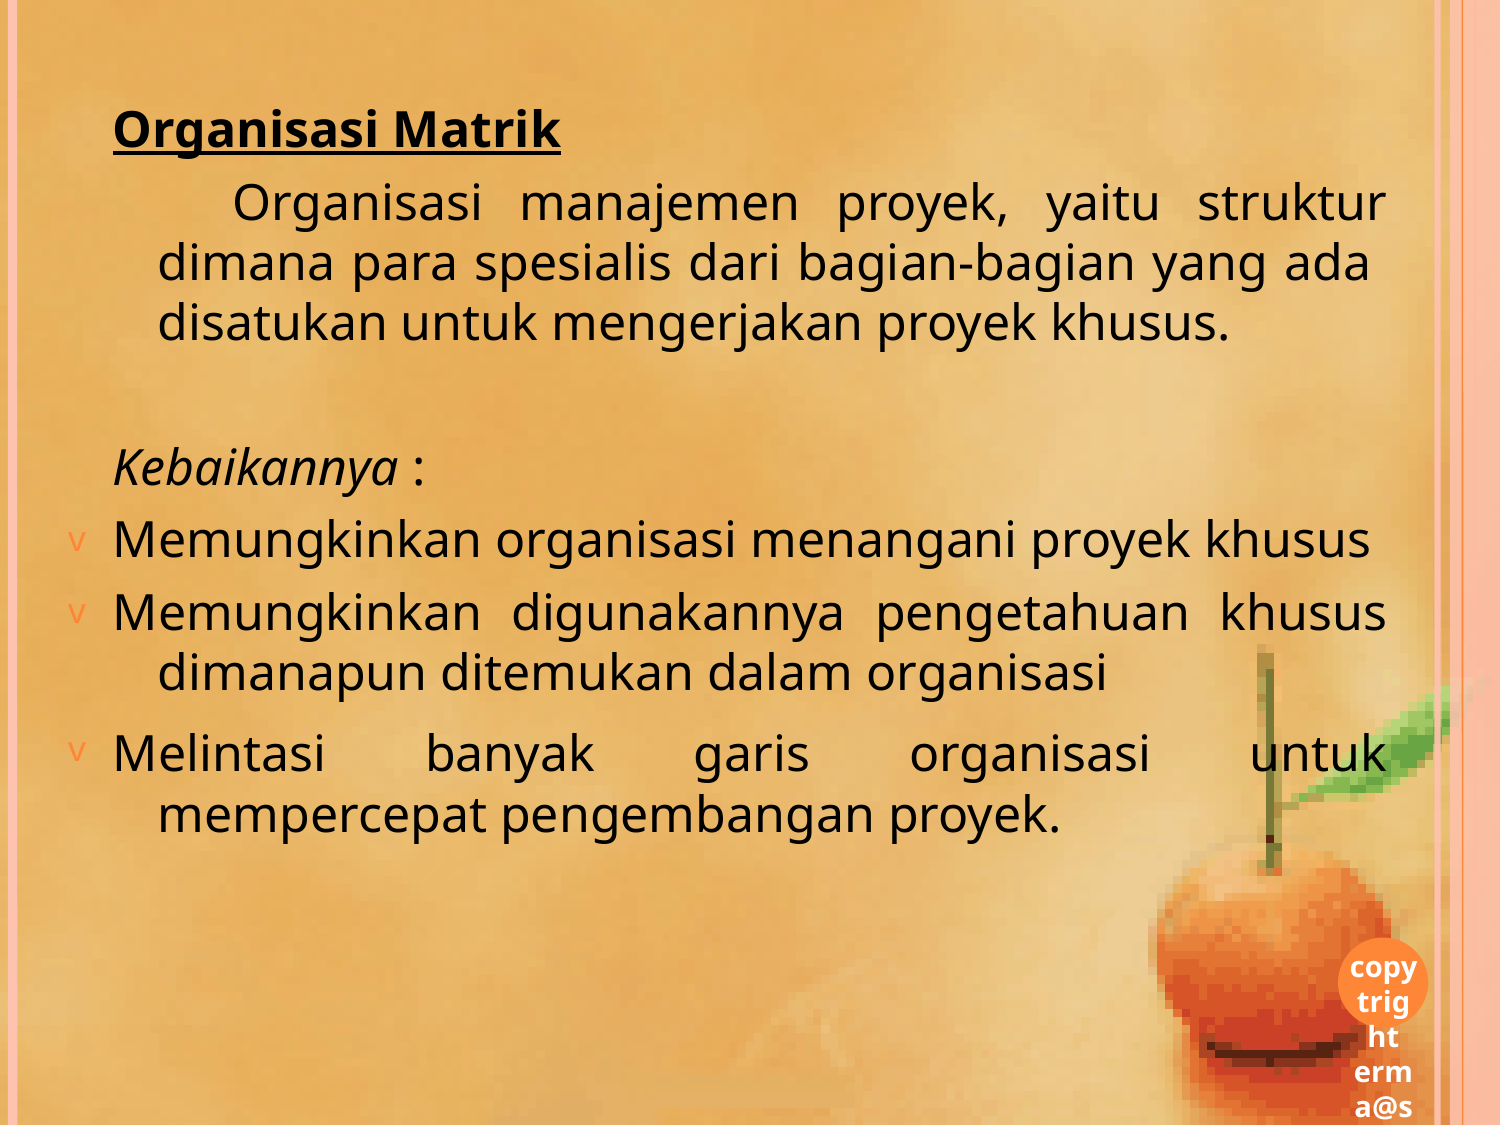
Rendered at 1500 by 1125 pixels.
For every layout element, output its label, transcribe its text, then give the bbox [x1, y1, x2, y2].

list Organisasi Matrik Organisasi manajemen proyek, yaitu struktur dimana para spesialis dari bagian-bagian yang ada disatukan untuk mengerjakan proyek khusus. Kebaikannya : Memungkinkan organisasi menangani proyek khusus Memungkinkan digunakannya pengetahuan khusus dimanapun ditemukan dalam organisasi Melintasi banyak garis organisasi untuk mempercepat pengembangan proyek. [53, 90, 1404, 941]
text_box copytright erma@stikom-bali.ac.id [1333, 940, 1434, 1027]
